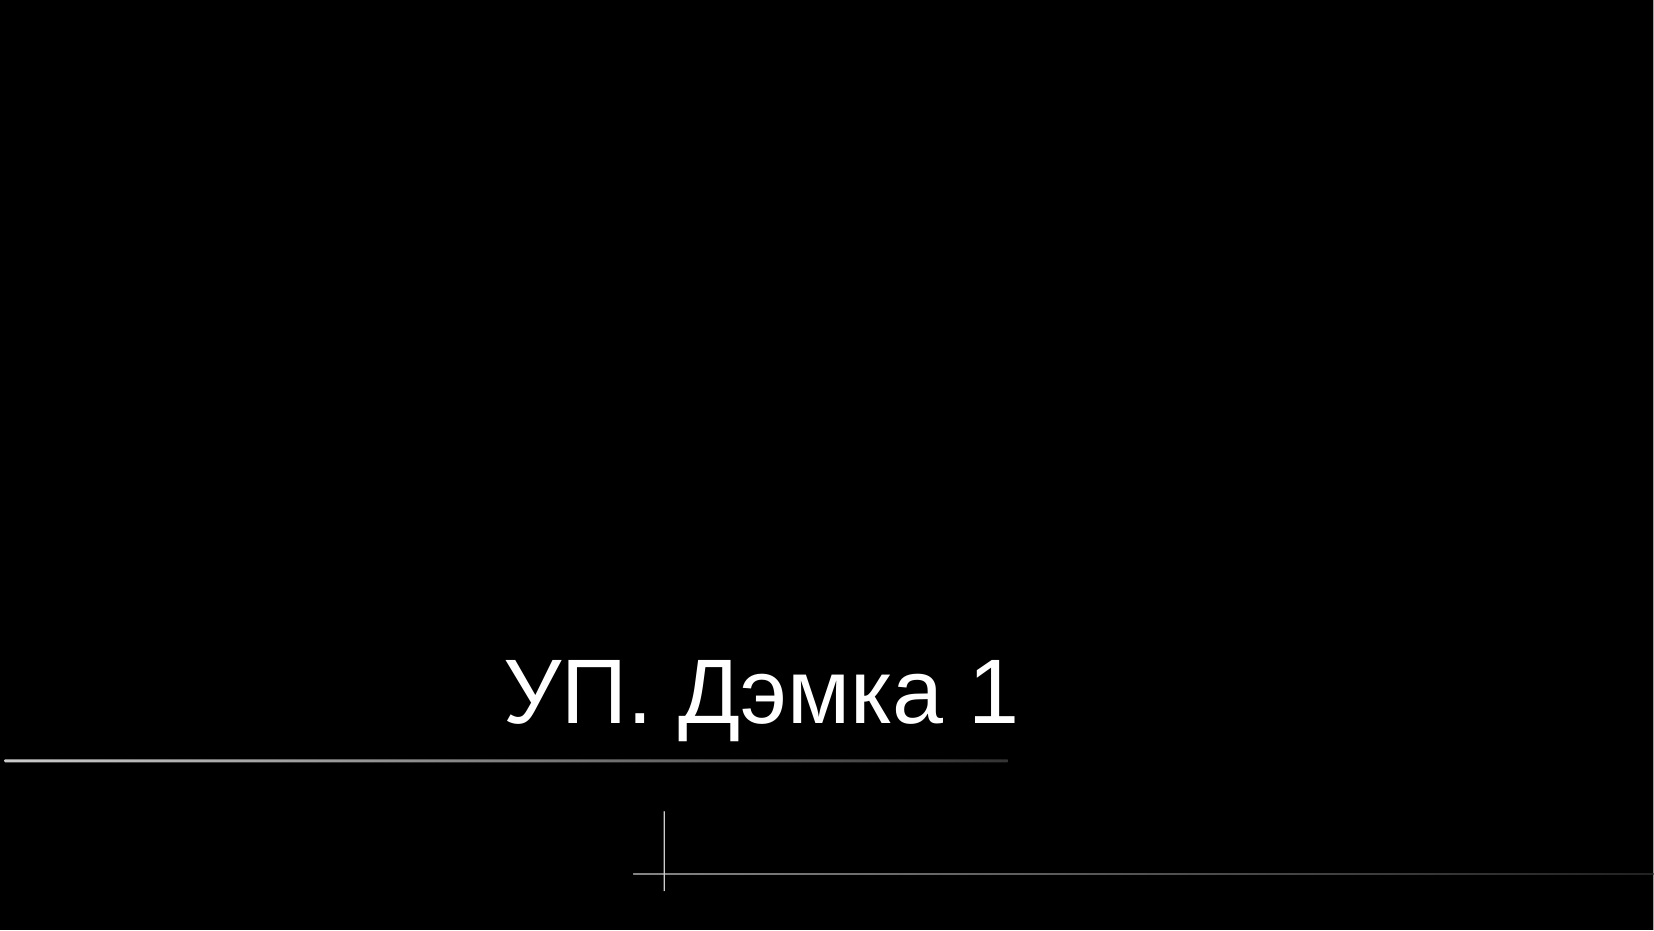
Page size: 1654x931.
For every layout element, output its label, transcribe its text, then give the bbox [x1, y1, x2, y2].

title УП. Дэмка 1 [23, 637, 1501, 746]
